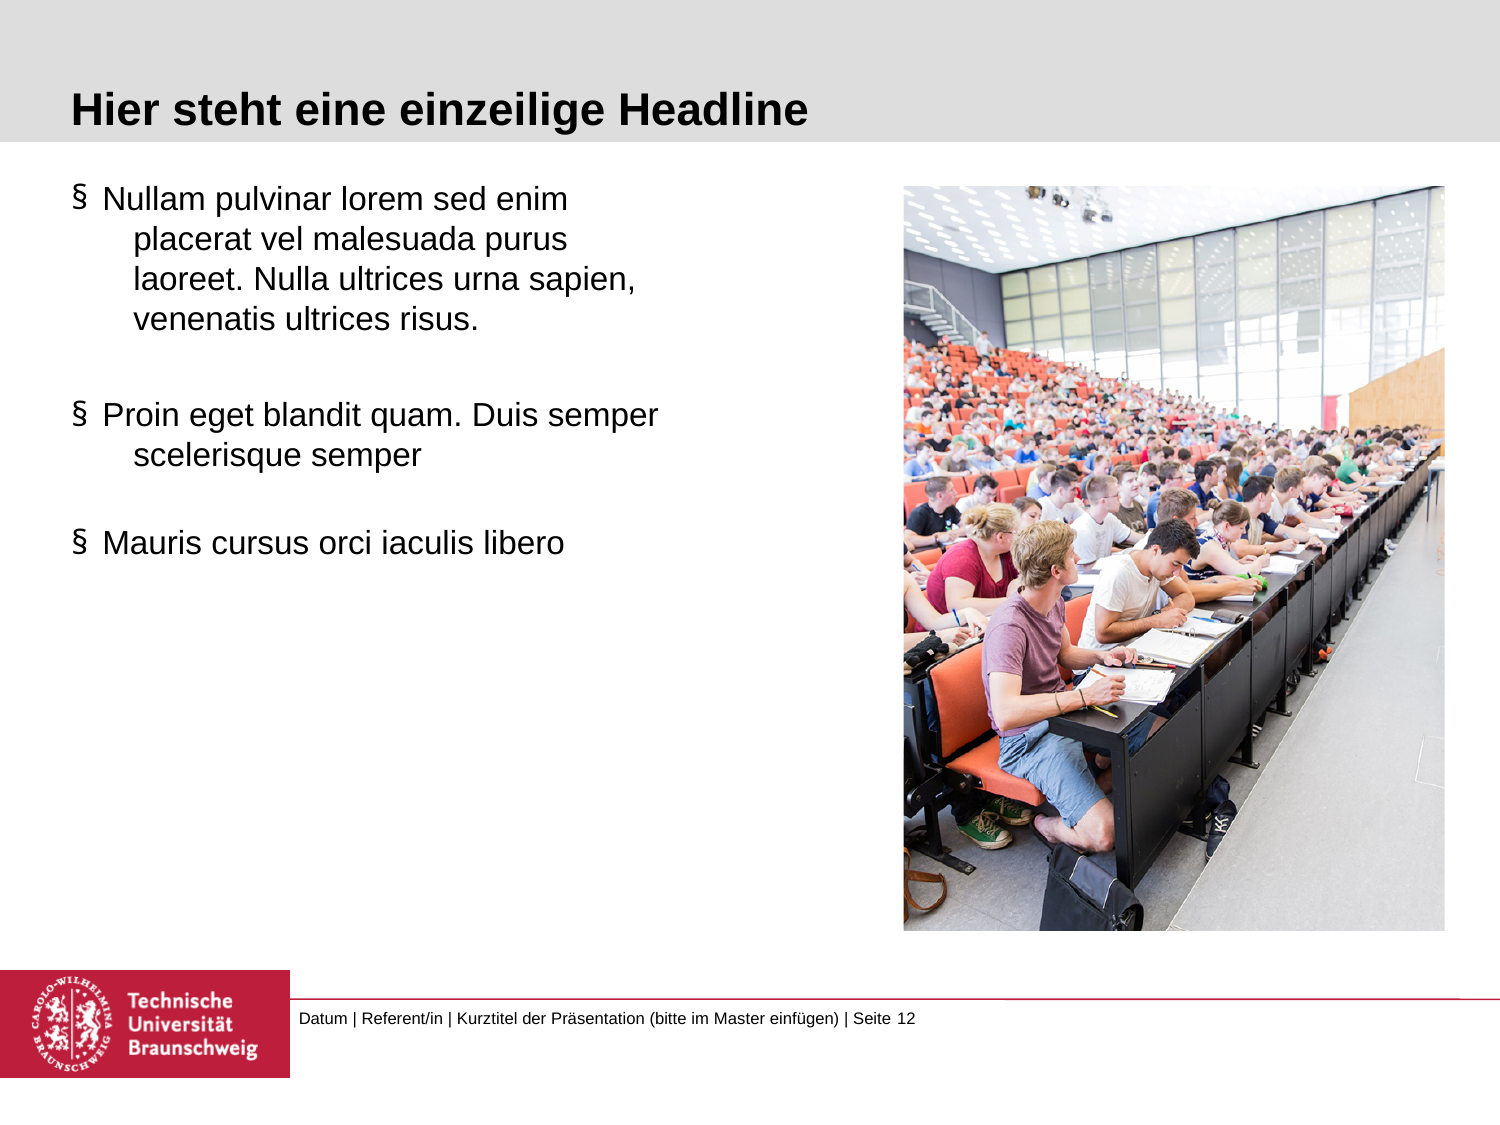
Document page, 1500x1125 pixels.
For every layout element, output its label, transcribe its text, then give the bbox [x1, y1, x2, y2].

text_box Nullam pulvinar lorem sed enim placerat vel malesuada purus laoreet. Nulla ultrices urna sapien, venenatis ultrices risus. Proin eget blandit quam. Duis semper scelerisque semper Mauris cursus orci iaculis libero [70, 177, 662, 960]
title Hier steht eine einzeilige Headline [70, 18, 1445, 135]
picture [903, 186, 1445, 931]
